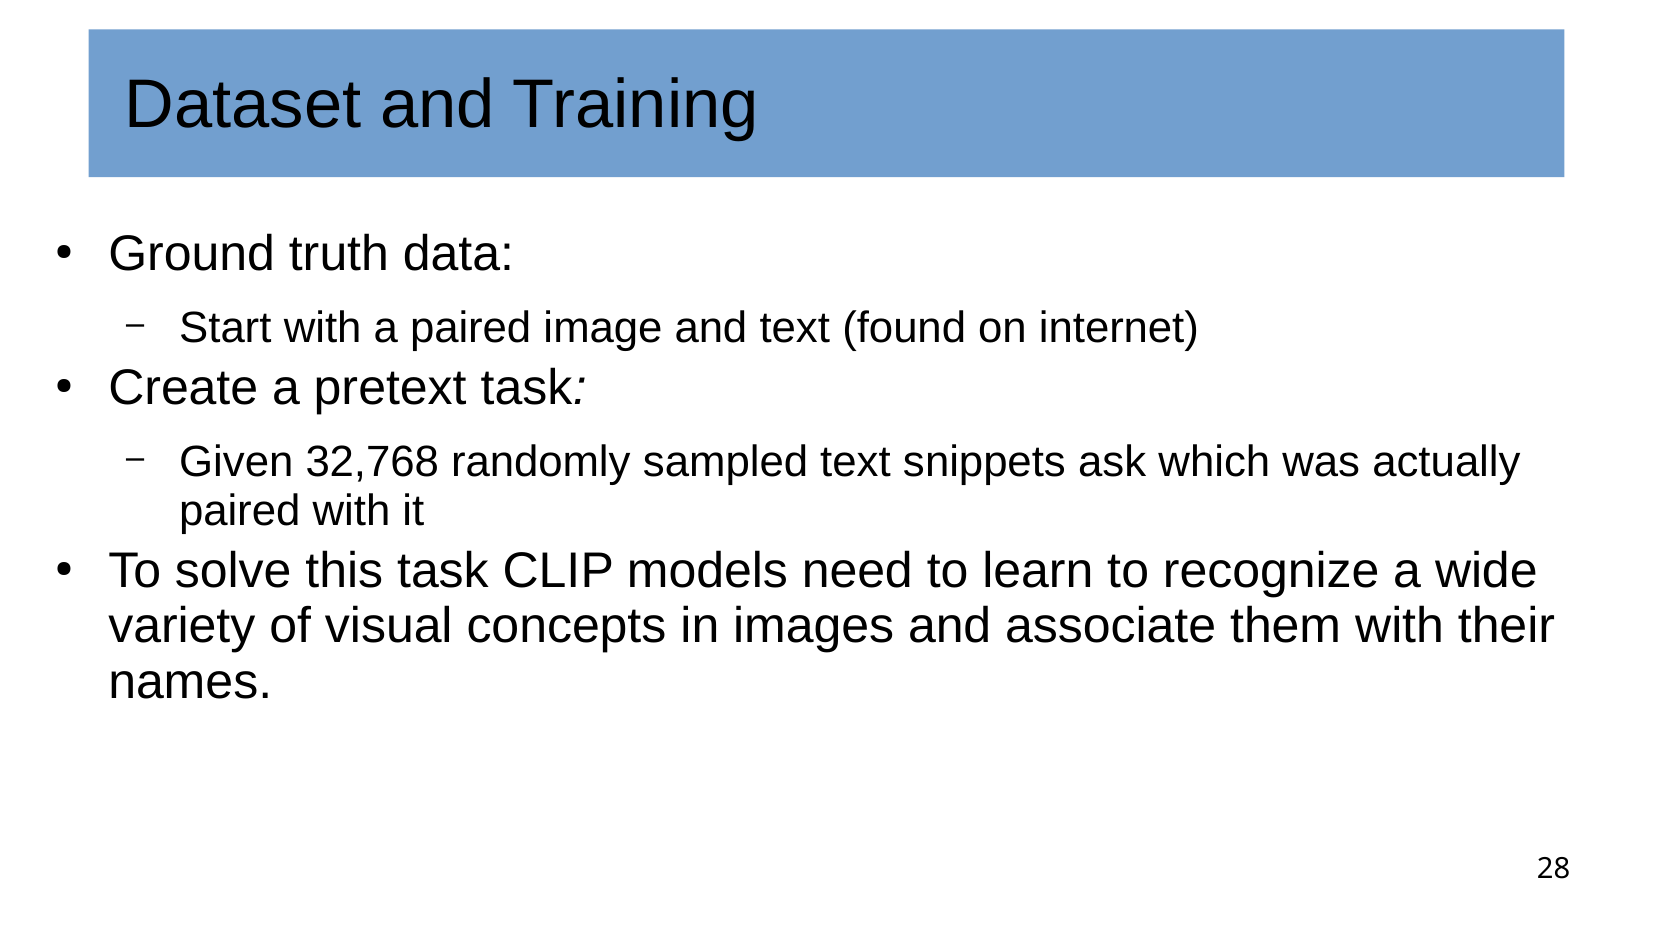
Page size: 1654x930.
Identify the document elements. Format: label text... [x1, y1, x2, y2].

list Ground truth data: Start with a paired image and text (found on internet) Create a pretext task: Given 32,768 randomly sampled text snippets ask which was actually paired with it To solve this task CLIP models need to learn to recognize a wide variety of visual concepts in images and associate them with their names. [37, 224, 1573, 845]
title Dataset and Training [88, 29, 1565, 178]
